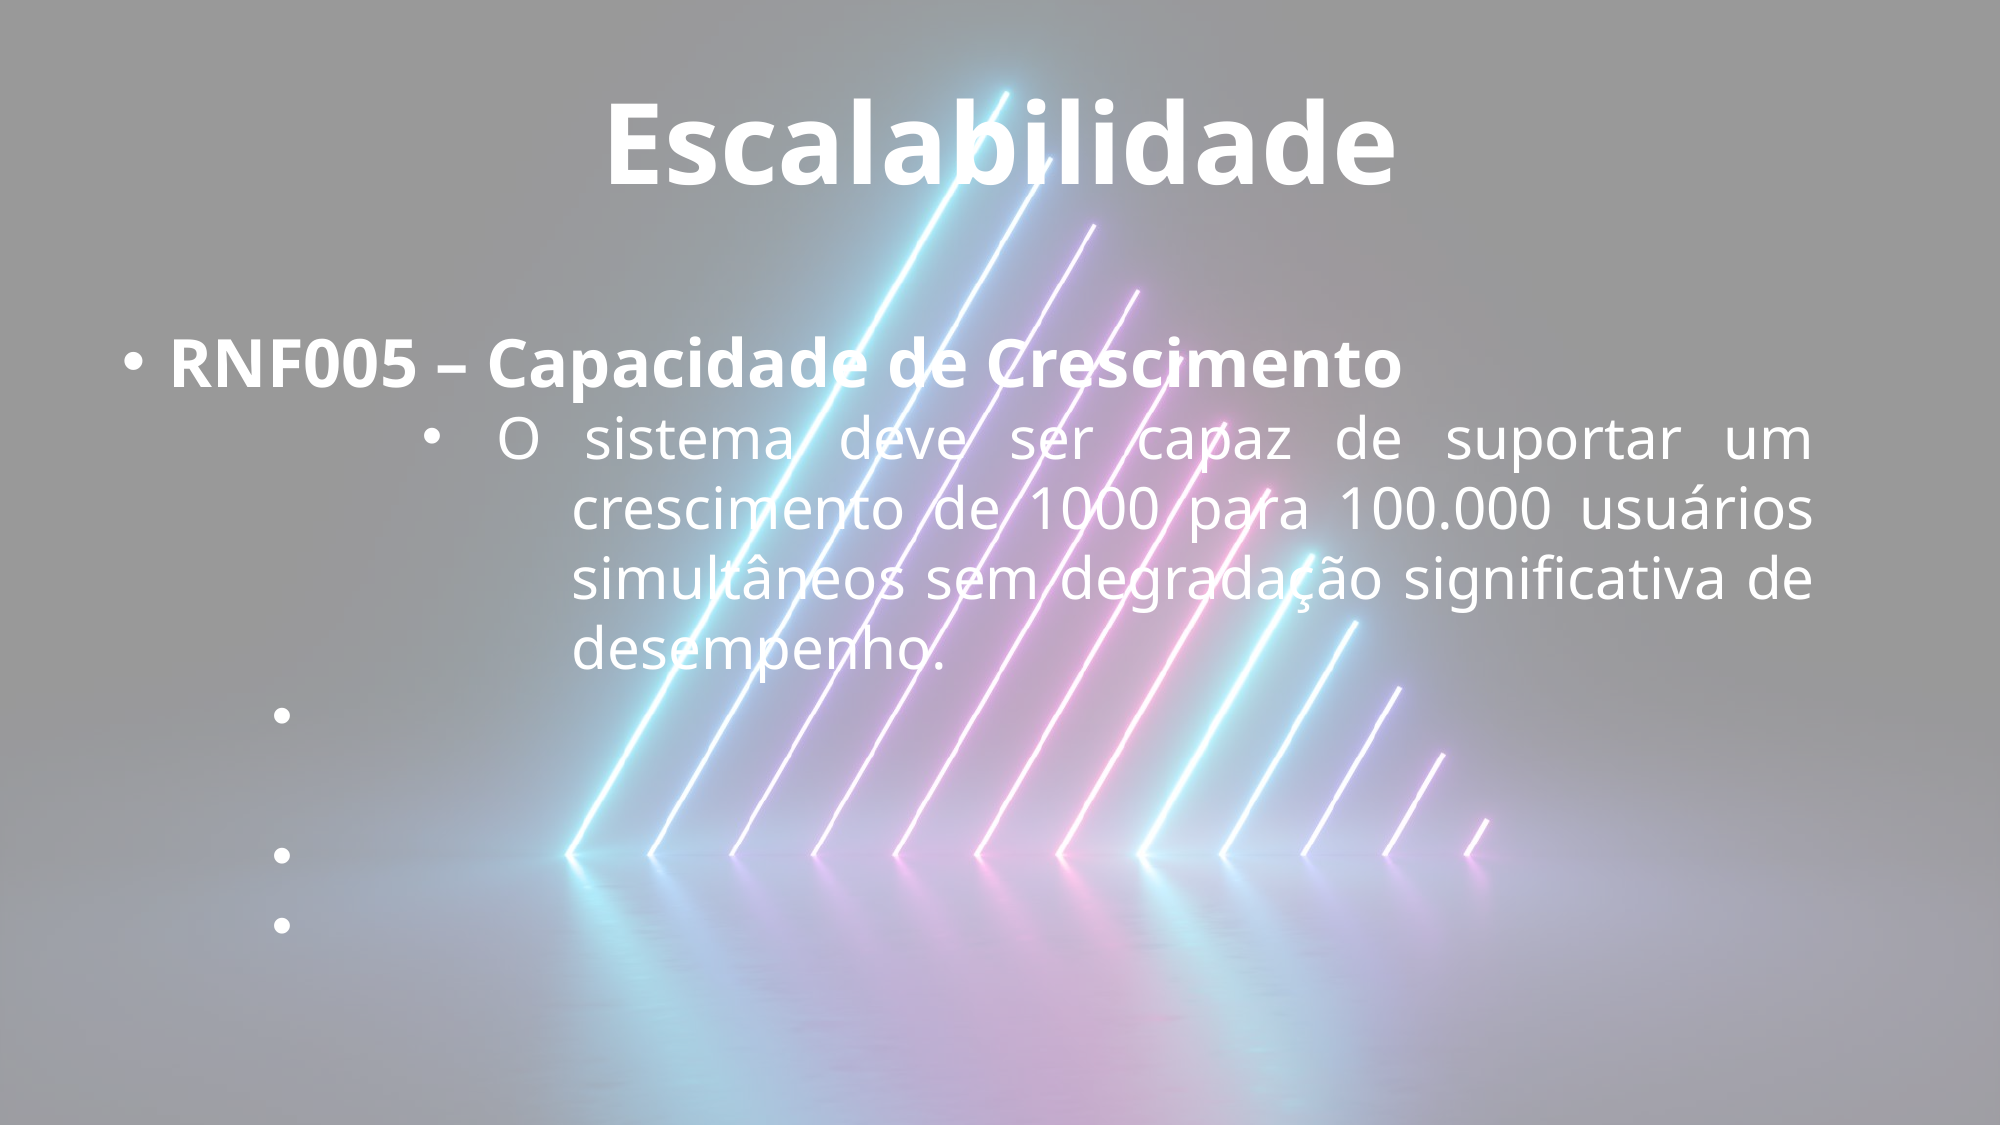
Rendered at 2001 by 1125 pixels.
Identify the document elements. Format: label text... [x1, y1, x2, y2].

text_box Escalabilidade [284, 64, 1716, 217]
text_box RNF005 – Capacidade de Crescimento O sistema deve ser capaz de suportar um crescimento de 1000 para 100.000 usuários simultâneos sem degradação significativa de desempenho. [106, 313, 1891, 905]
picture [0, 0, 2000, 1125]
